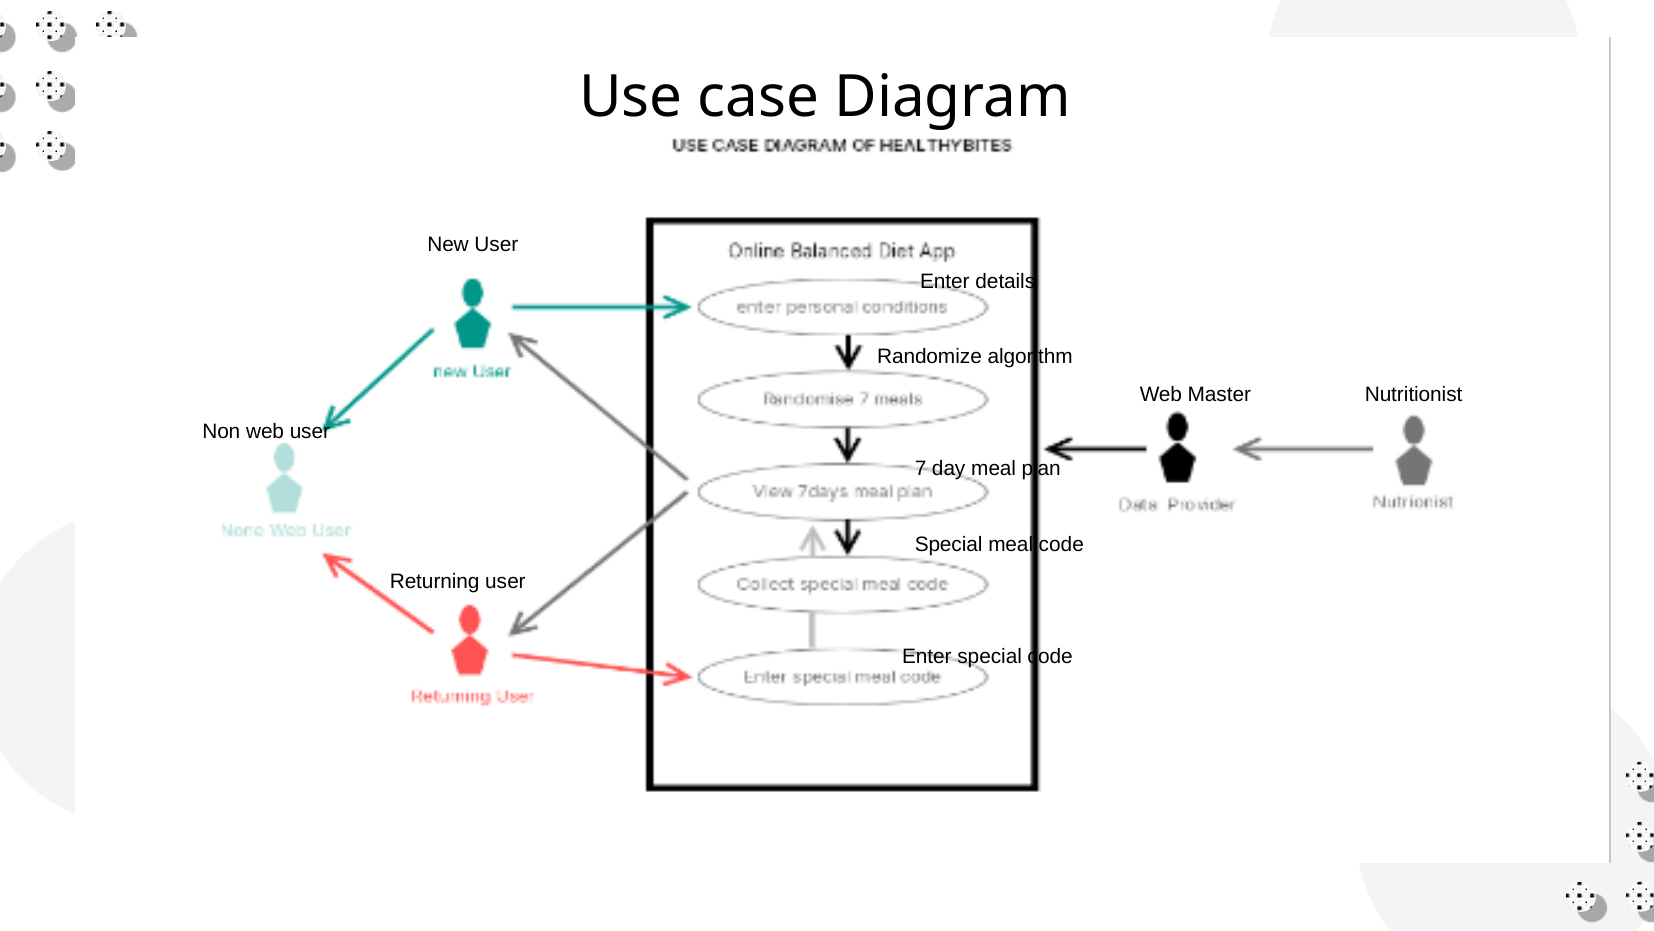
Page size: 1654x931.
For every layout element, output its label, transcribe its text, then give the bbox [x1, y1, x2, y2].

picture [75, 10, 1613, 863]
text_box New User [412, 225, 534, 264]
picture [1625, 821, 1654, 852]
text_box Web Master [1125, 375, 1267, 414]
picture [0, 133, 7, 159]
picture [0, 74, 6, 99]
text_box Enter special code [887, 636, 1088, 676]
text_box Special meal code [900, 525, 1099, 564]
picture [1625, 881, 1654, 912]
picture [0, 14, 6, 39]
text_box Non web user [187, 412, 346, 564]
text_box 7 day meal plan [900, 449, 1076, 488]
text_box Enter details [905, 261, 1051, 301]
picture [1625, 761, 1654, 792]
picture [35, 70, 66, 102]
picture [35, 11, 66, 42]
picture [1565, 881, 1596, 912]
text_box Nutritionist [1350, 375, 1478, 414]
text_box Returning user [375, 562, 541, 601]
text_box Randomize algorithm [862, 337, 1088, 376]
text_box Use case Diagram [187, 46, 1463, 121]
picture [35, 130, 67, 162]
